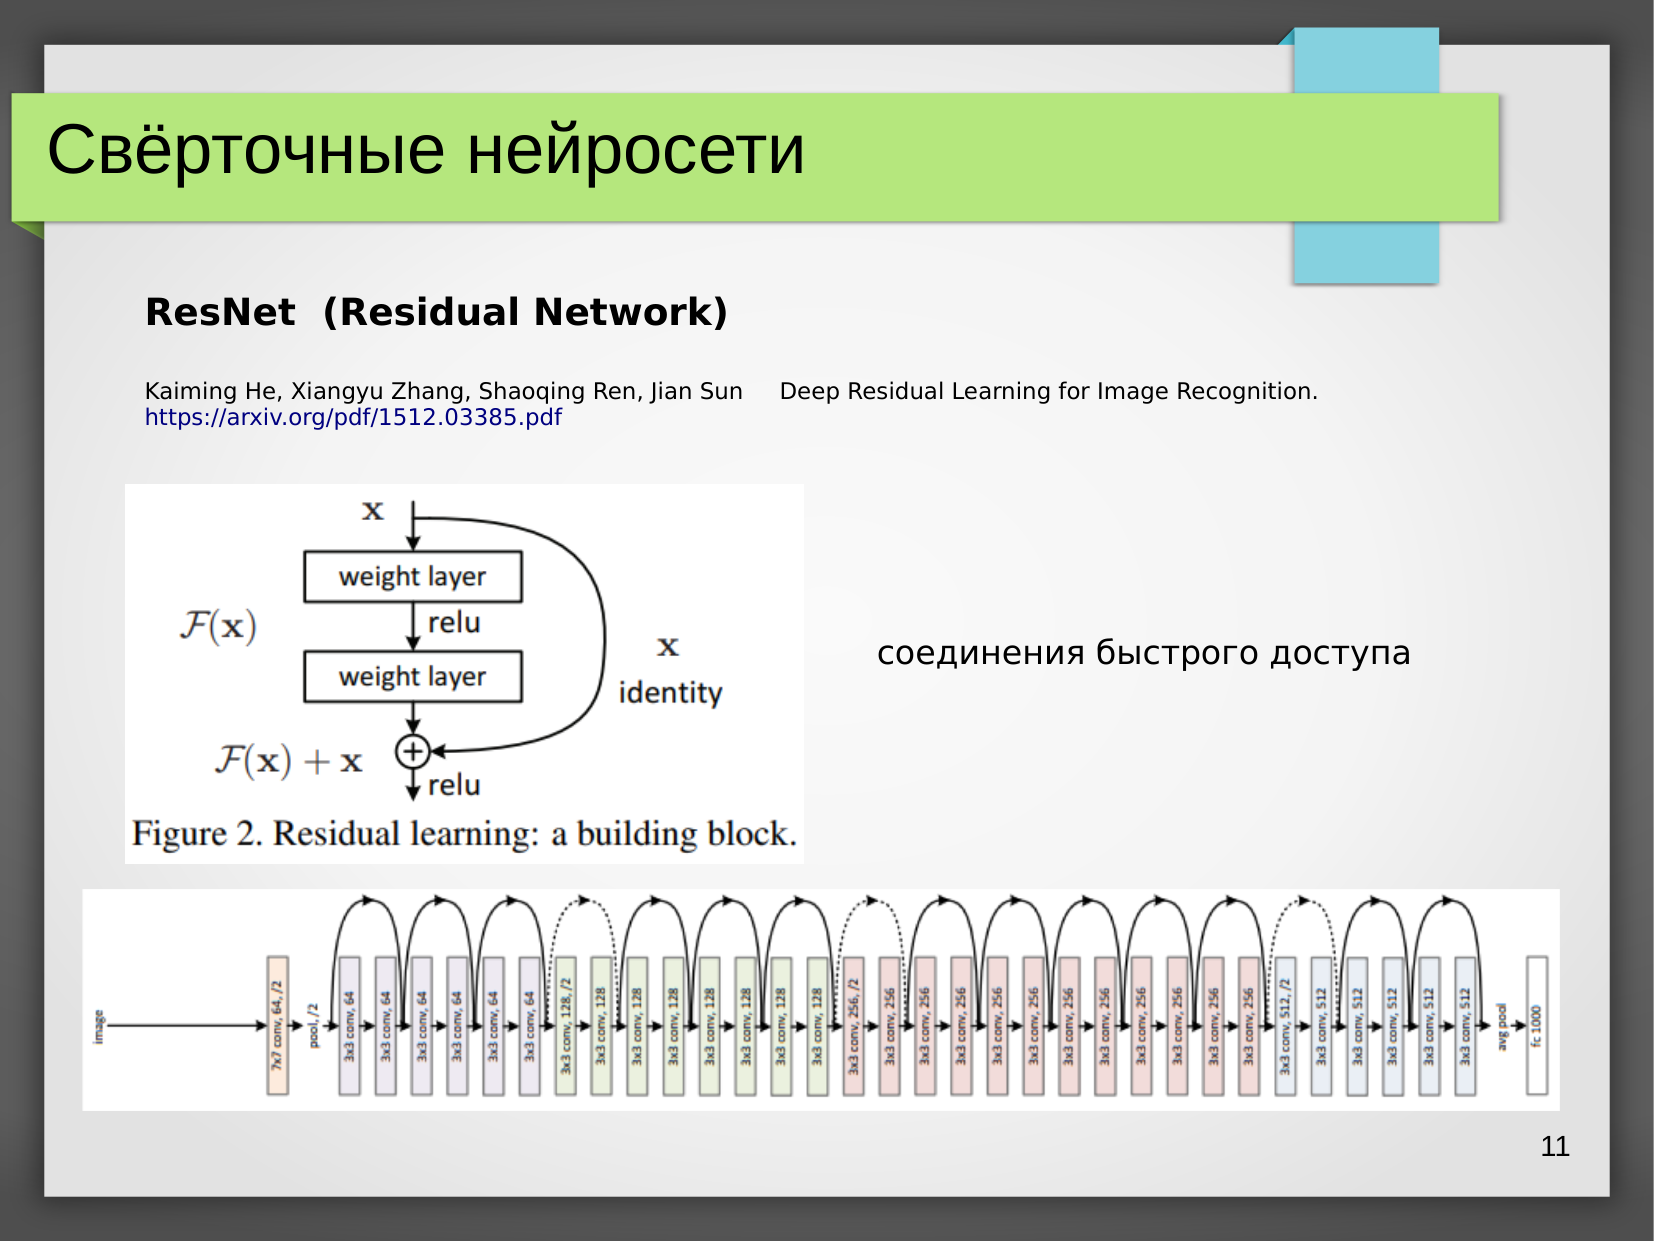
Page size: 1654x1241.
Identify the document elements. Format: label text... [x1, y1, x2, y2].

text_box соединения быстрого доступа [862, 625, 1548, 768]
title Свёрточные нейросети [46, 109, 1499, 190]
picture [0, 0, 1654, 1241]
text_box ResNet (Residual Network) Kaiming He, Xiangyu Zhang, Shaoqing Ren, Jian Sun Deep Residual Learning for Image Recognition. https://arxiv.org/pdf/1512.03385.pdf [129, 283, 1418, 449]
